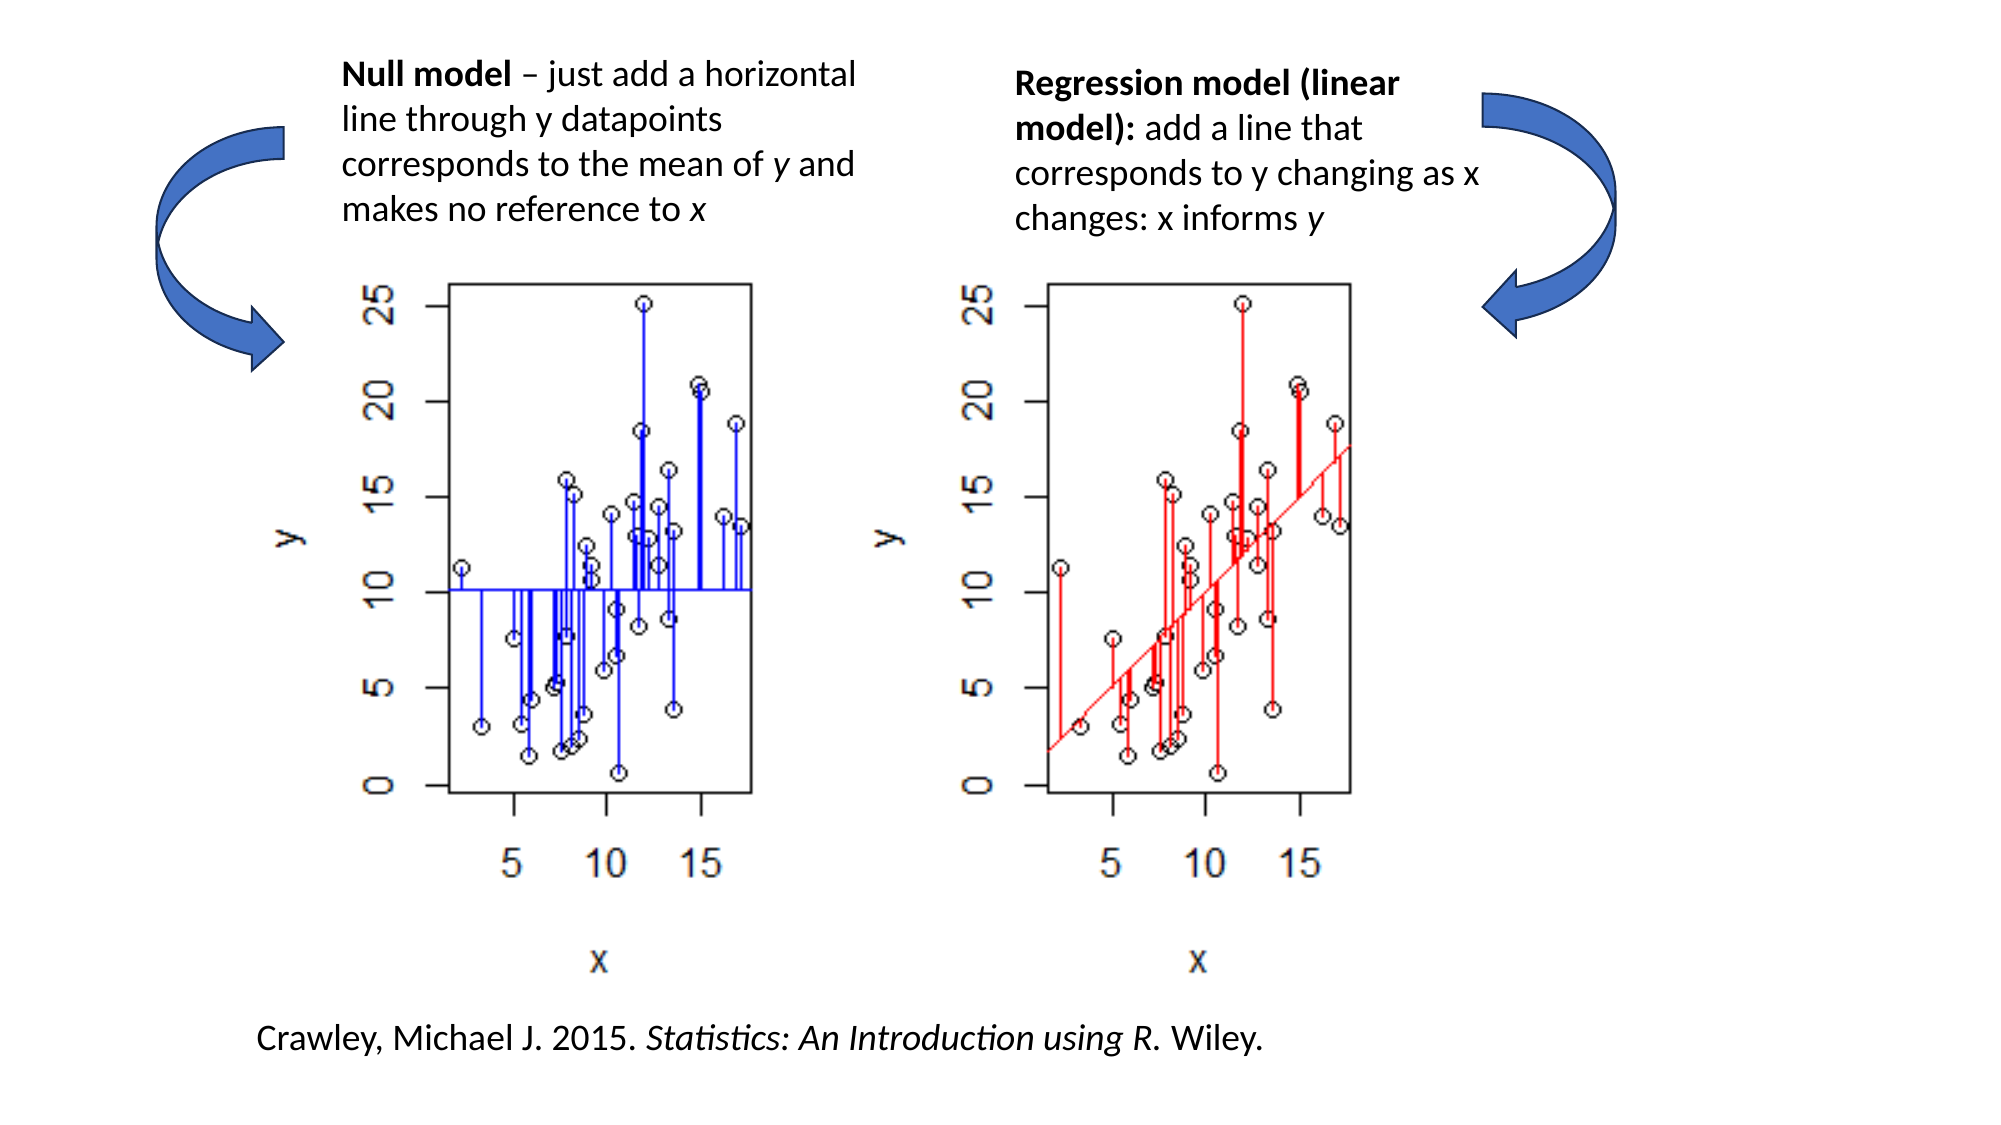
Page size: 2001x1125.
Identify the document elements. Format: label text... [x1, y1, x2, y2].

text_box [156, 127, 284, 371]
text_box Null model – just add a horizontal line through y datapoints corresponds to the mean of y and makes no reference to x [326, 41, 912, 238]
text_box [1482, 93, 1616, 338]
text_box Regression model (linear model): add a line that corresponds to y changing as x changes: x informs y [999, 50, 1524, 248]
picture [254, 93, 1452, 1005]
text_box Crawley, Michael J. 2015. Statistics: An Introduction using R. Wiley. [241, 1005, 1759, 1066]
